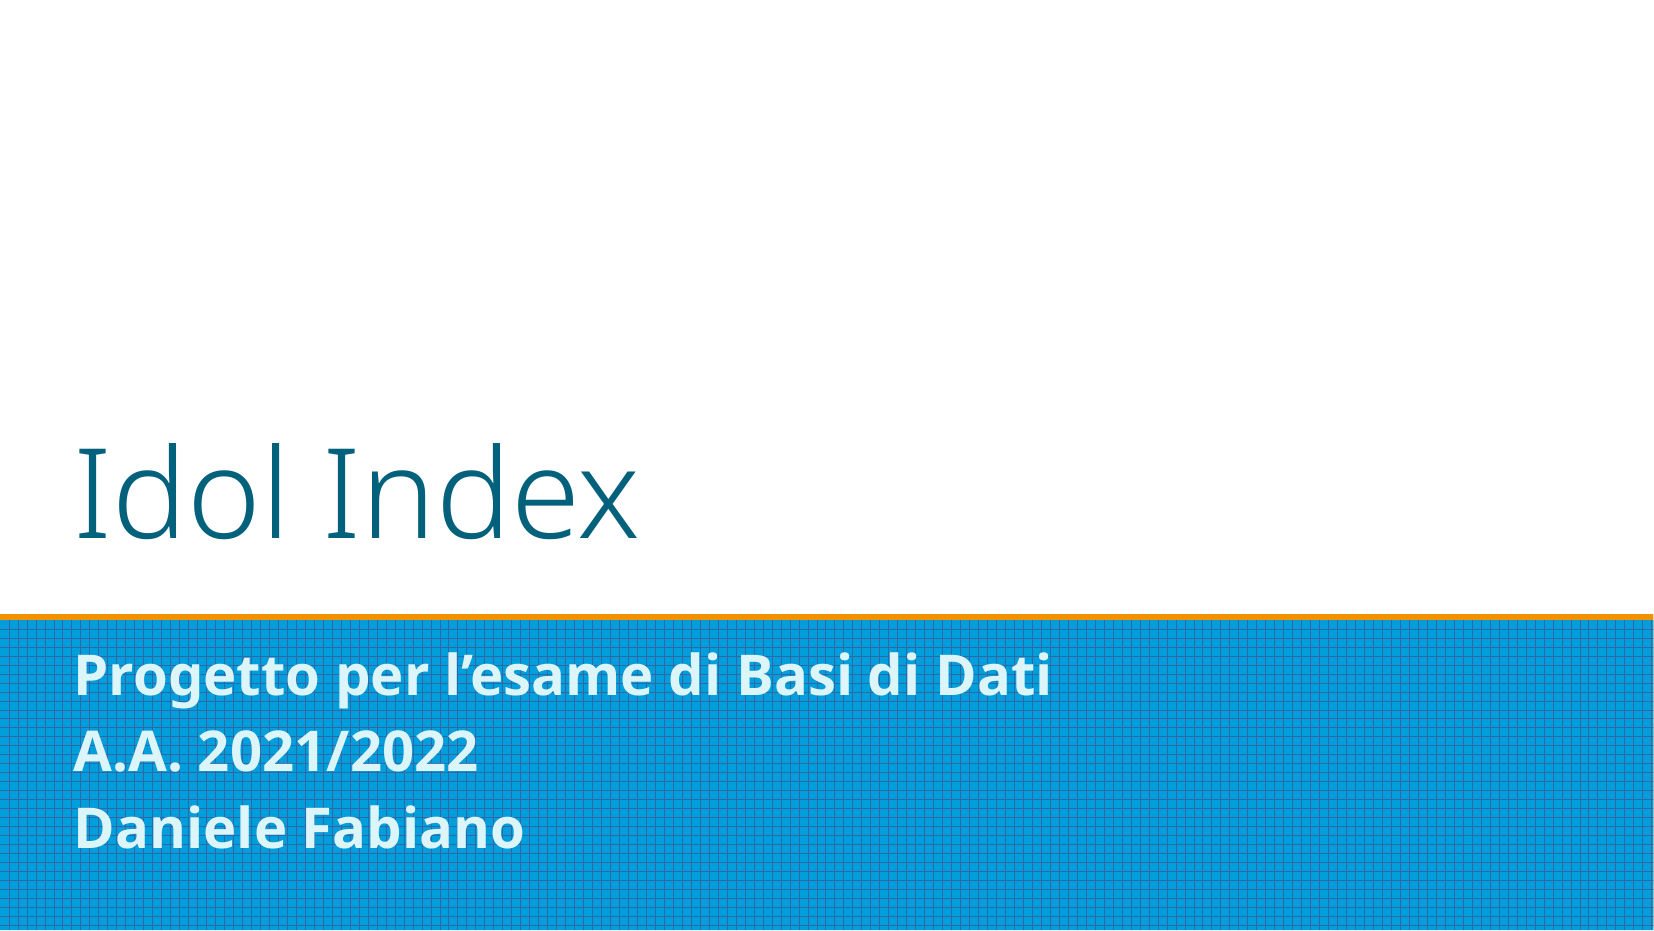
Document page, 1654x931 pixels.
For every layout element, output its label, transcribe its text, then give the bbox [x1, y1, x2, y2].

subtitle Progetto per l’esame di Basi di Dati A.A. 2021/2022 Daniele Fabiano [73, 634, 1551, 866]
title Idol Index [73, 44, 1551, 576]
